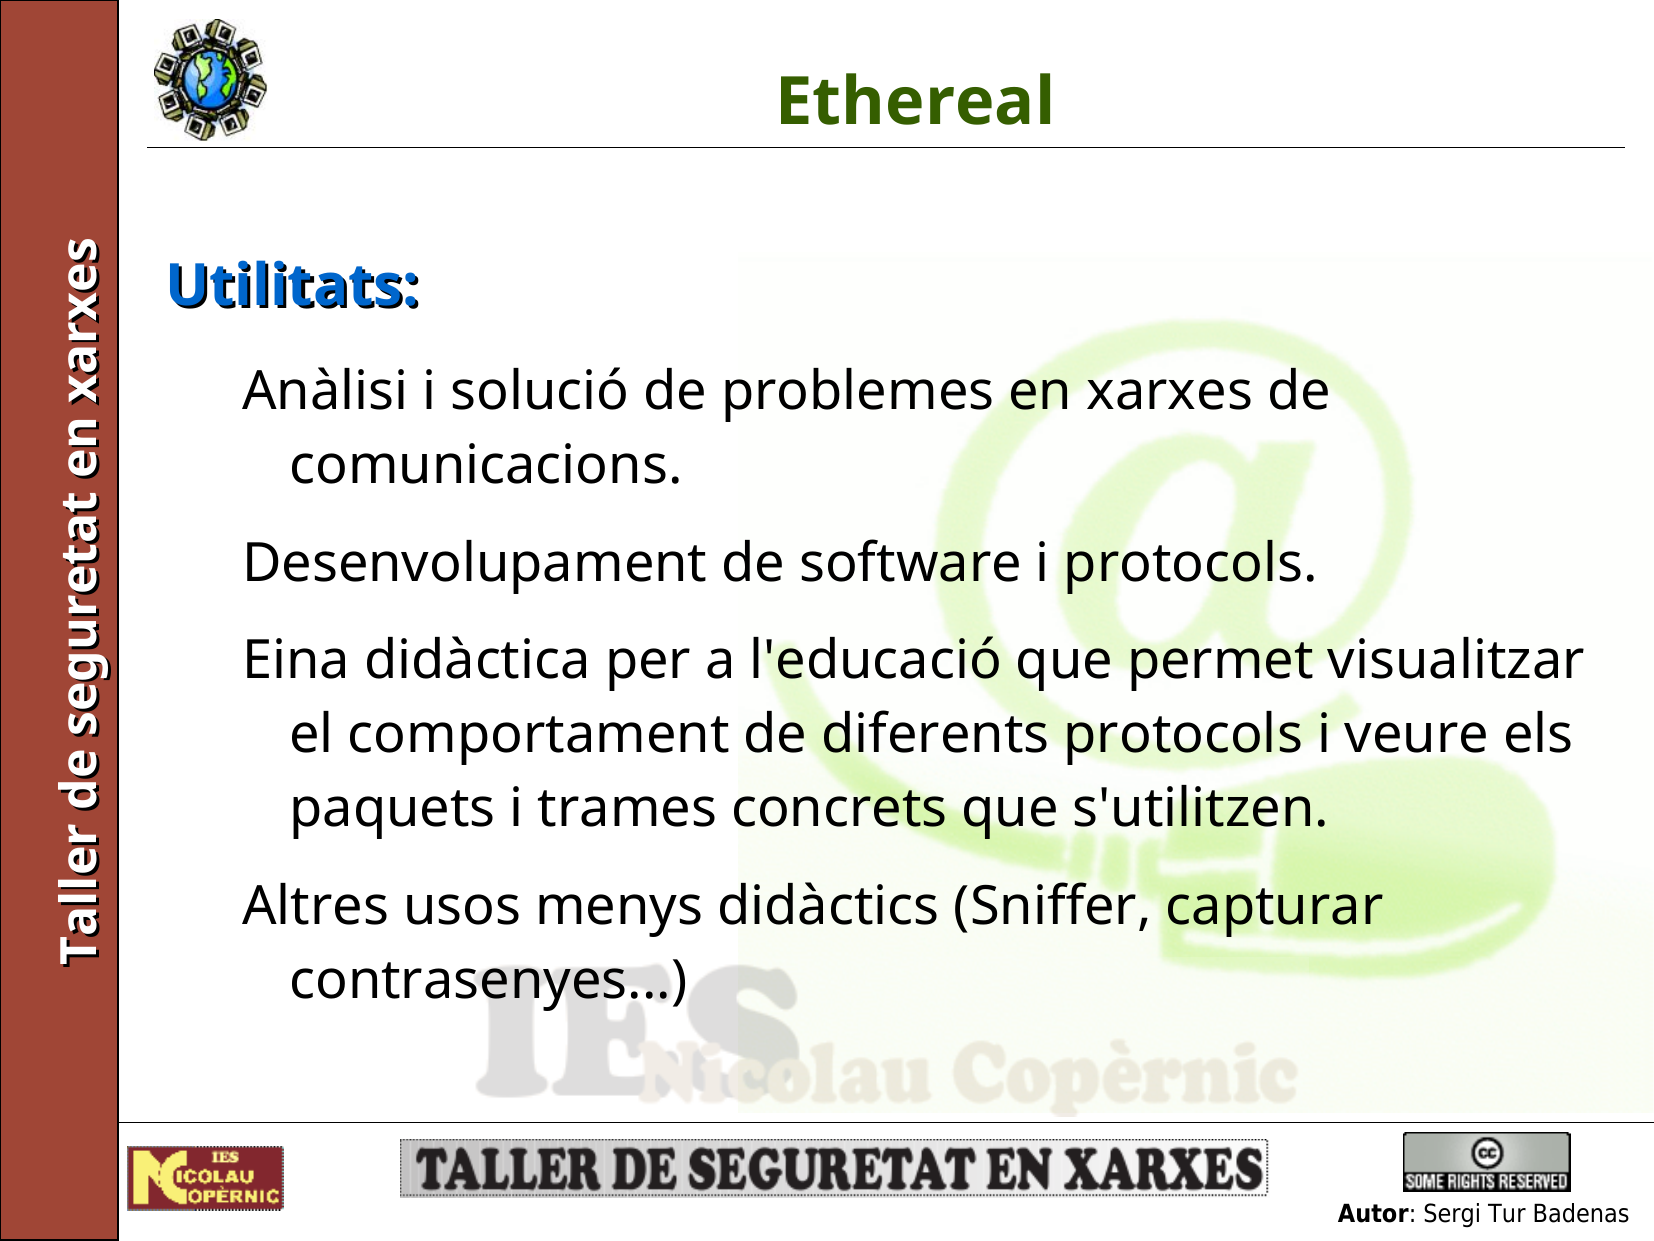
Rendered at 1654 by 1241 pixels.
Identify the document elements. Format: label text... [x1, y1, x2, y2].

picture [154, 19, 268, 142]
list Utilitats: Anàlisi i solució de problemes en xarxes de comunicacions. Desenvolupament de software i protocols. Eina didàctica per a l'educació que permet visualitzar el comportament de diferents protocols i veure els paquets i trames concrets que s'utilitzen. Altres usos menys didàctics (Sniffer, capturar contrasenyes...) [147, 242, 1636, 1093]
picture [466, 252, 1654, 1117]
picture [400, 1139, 1270, 1198]
picture [1403, 1132, 1571, 1192]
title Ethereal [171, 49, 1654, 148]
picture [127, 1146, 284, 1211]
